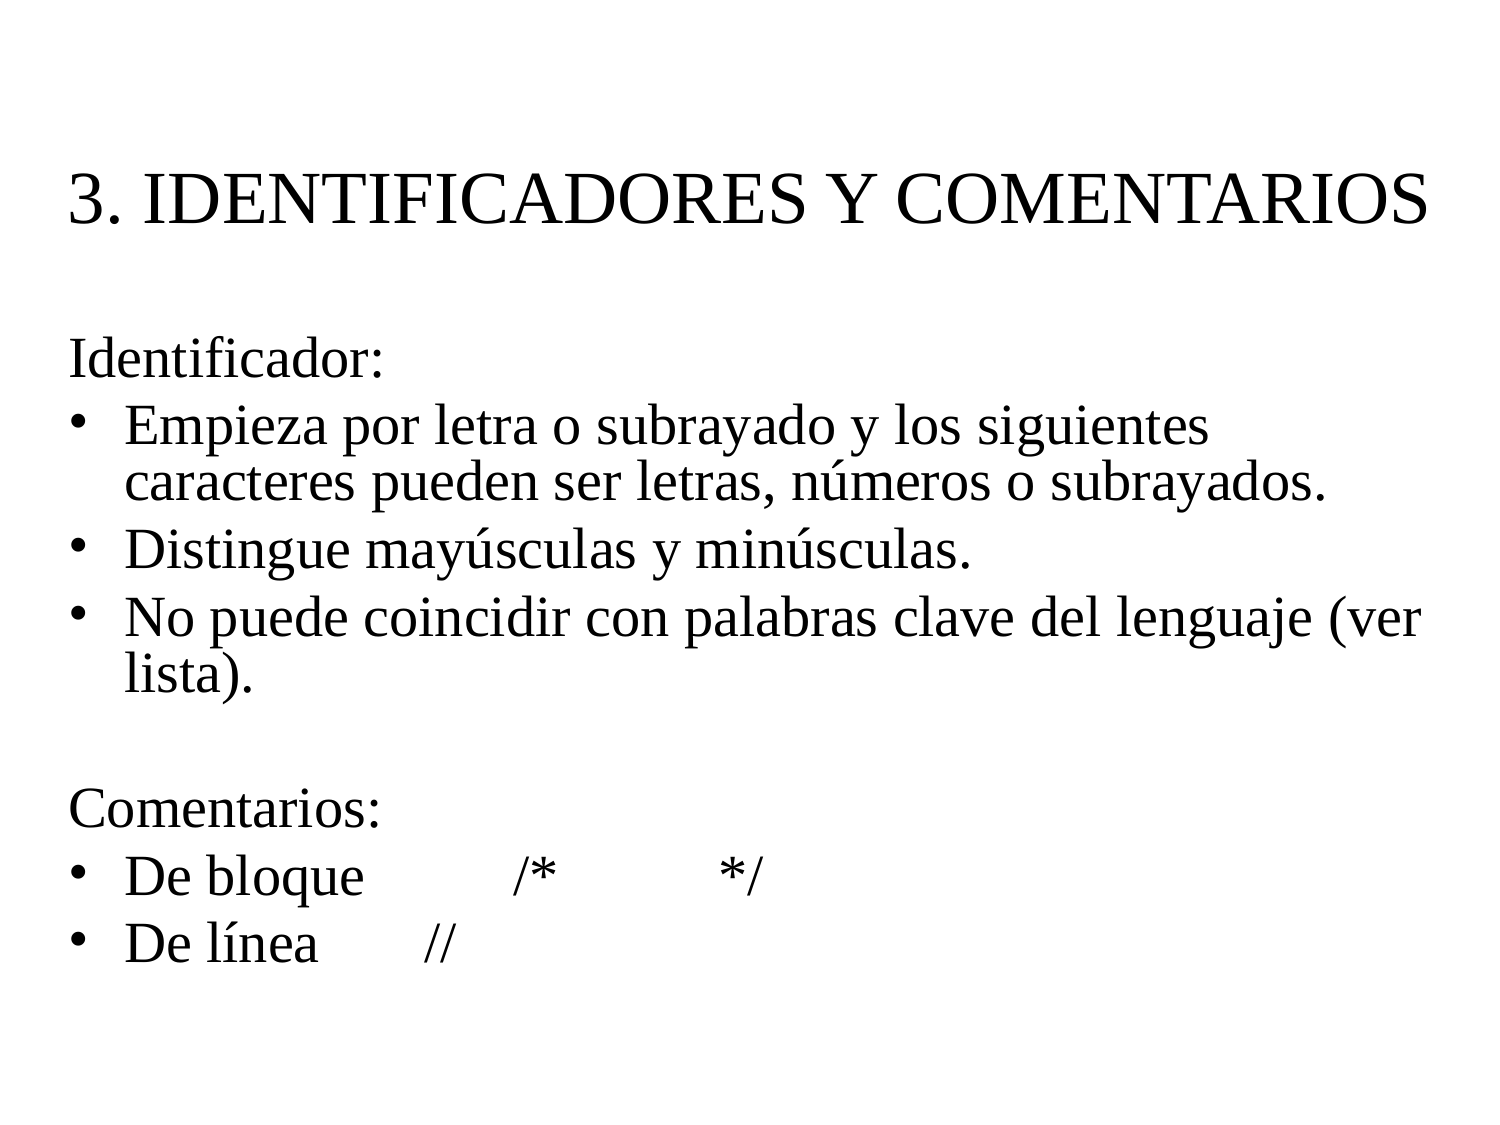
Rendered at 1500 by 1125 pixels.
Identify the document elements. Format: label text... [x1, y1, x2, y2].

list Identificador: Empieza por letra o subrayado y los siguientes caracteres pueden ser letras, números o subrayados. Distingue mayúsculas y minúsculas. No puede coincidir con palabras clave del lenguaje (ver lista). Comentarios: De bloque /* */ De línea // [53, 324, 1459, 1059]
title 3. IDENTIFICADORES Y COMENTARIOS [41, 99, 1459, 288]
